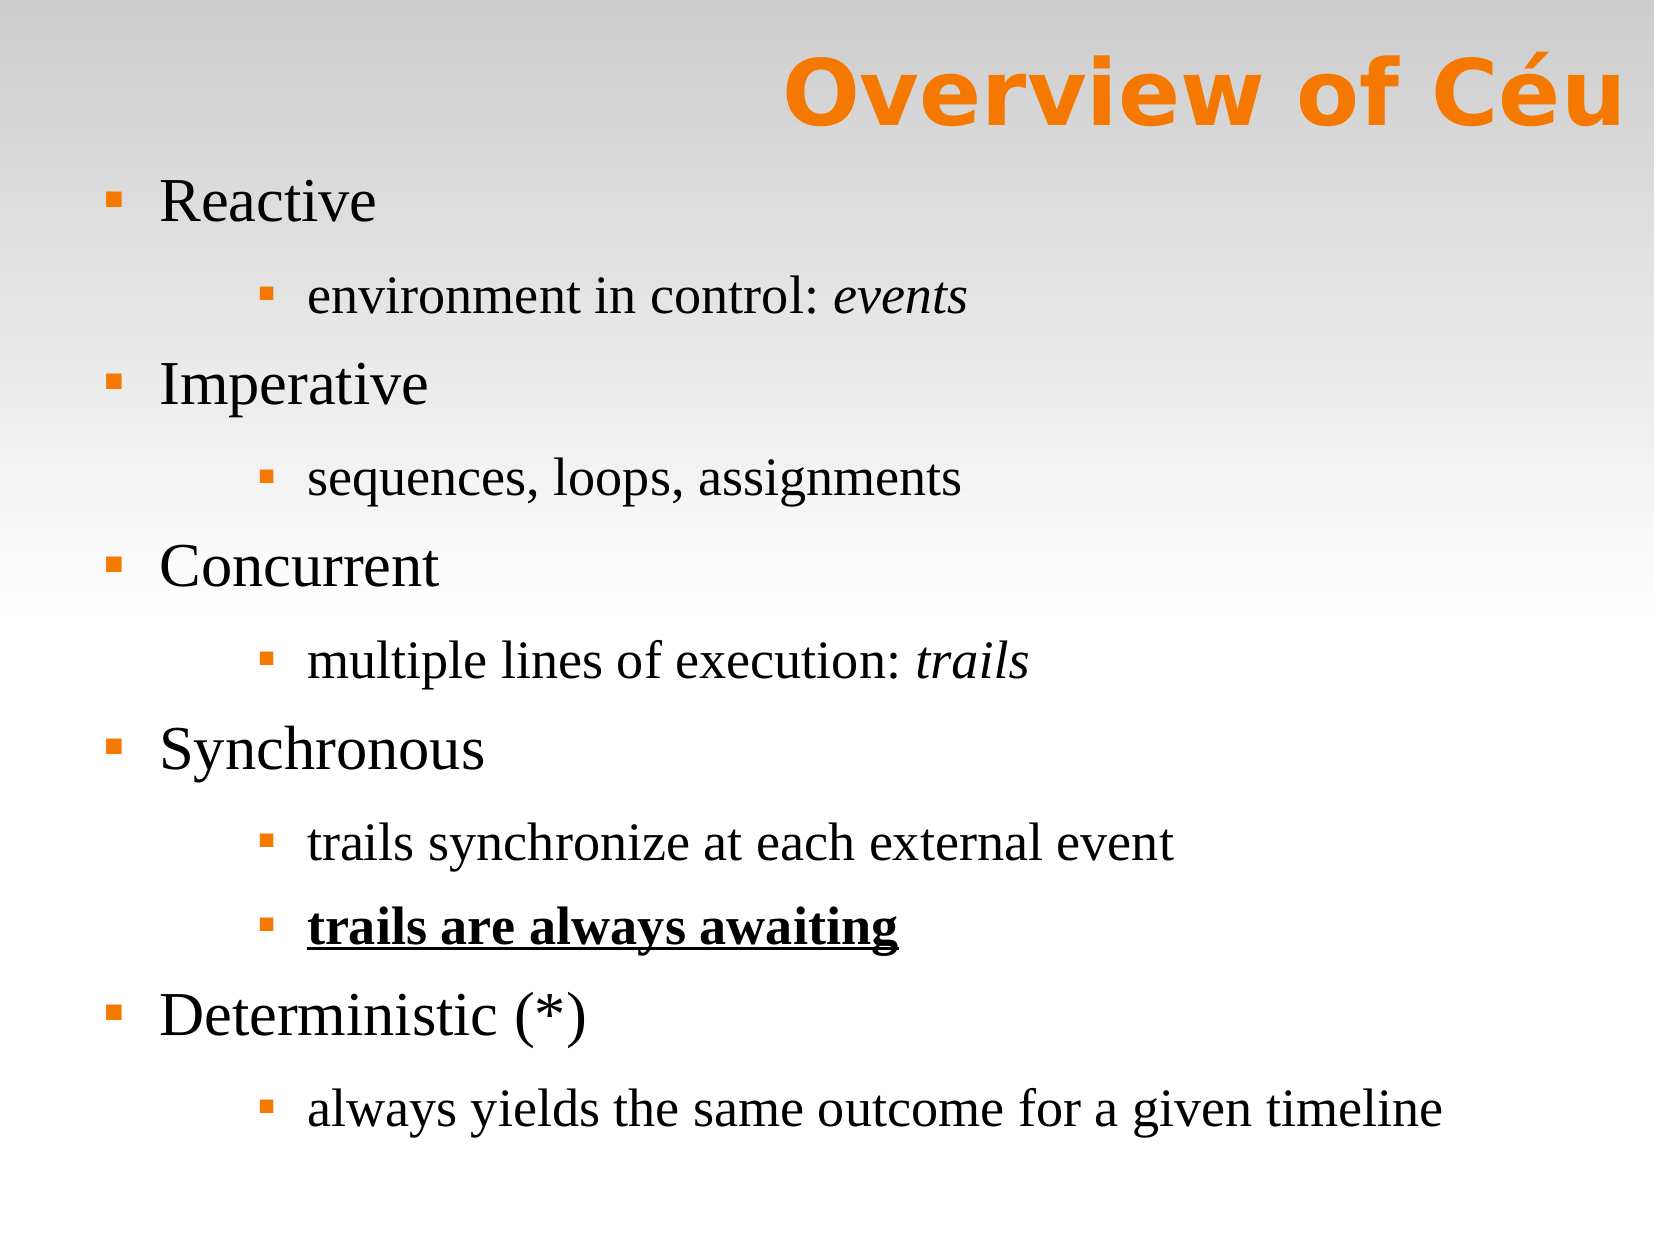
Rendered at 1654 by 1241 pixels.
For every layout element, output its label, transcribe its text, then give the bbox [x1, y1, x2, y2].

title Overview of Céu [460, 0, 1654, 198]
list Reactive environment in control: events Imperative sequences, loops, assignments Concurrent multiple lines of execution: trails Synchronous trails synchronize at each external event trails are always awaiting Deterministic (*) always yields the same outcome for a given timeline [70, 166, 1559, 1208]
